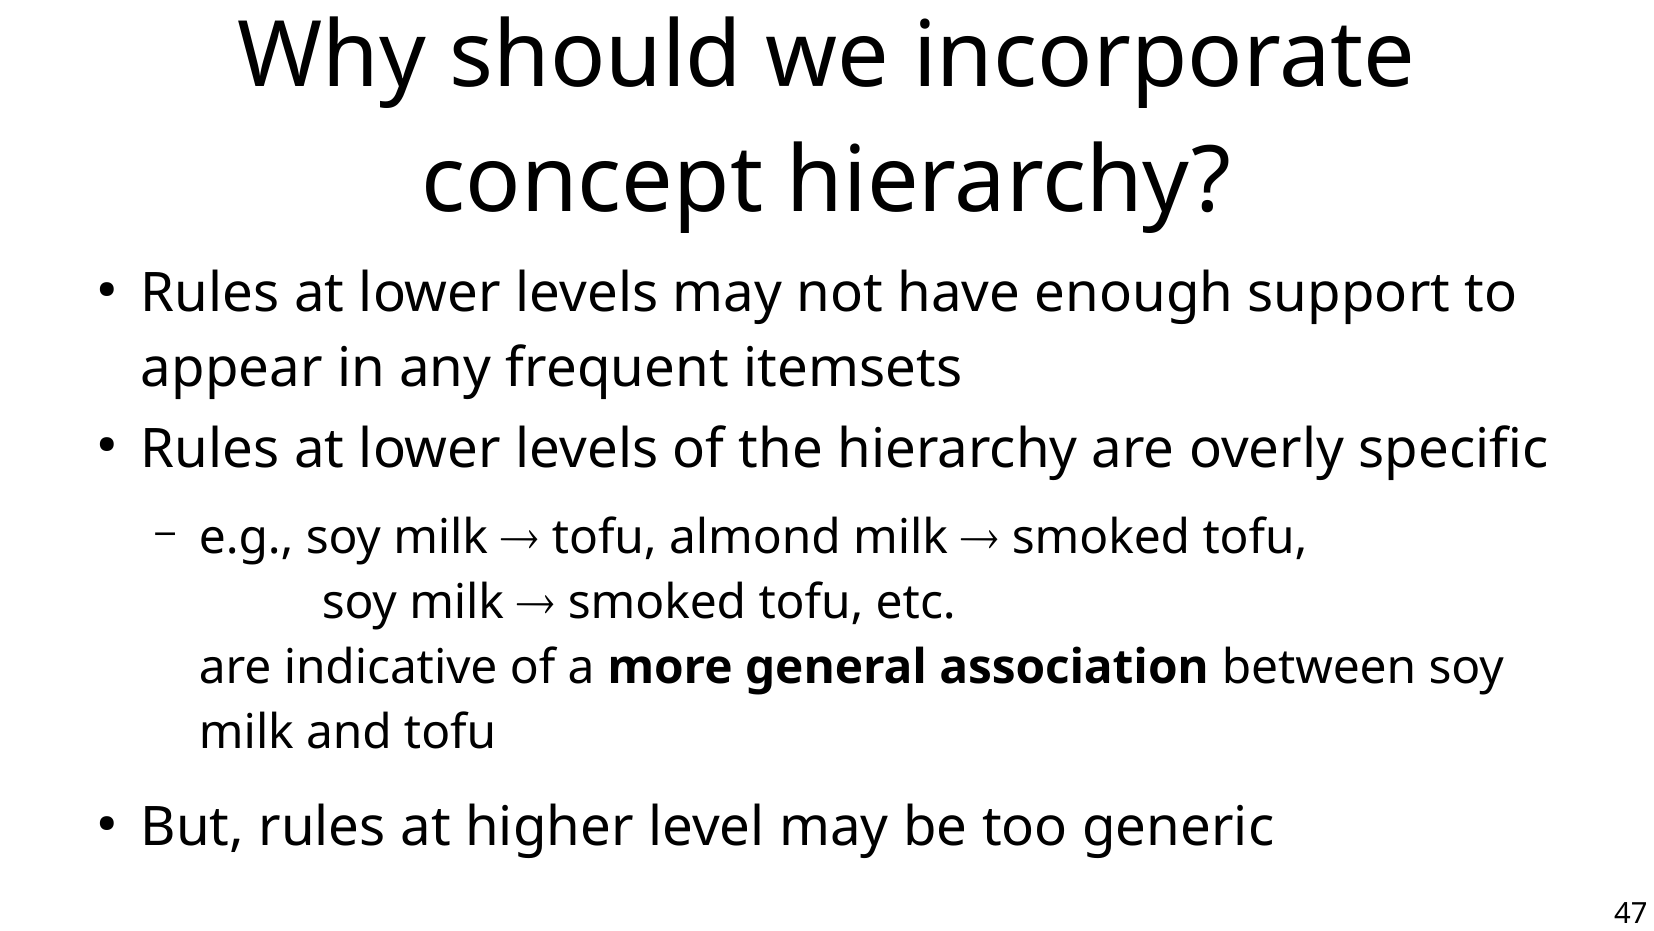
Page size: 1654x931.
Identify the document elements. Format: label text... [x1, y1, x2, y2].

list Rules at lower levels may not have enough support to appear in any frequent itemsets Rules at lower levels of the hierarchy are overly specific e.g., soy milk  tofu, almond milk  smoked tofu, soy milk  smoked tofu, etc. are indicative of a more general association between soy milk and tofu But, rules at higher level may be too generic [82, 253, 1571, 874]
title Why should we incorporate concept hierarchy? [82, 1, 1571, 226]
